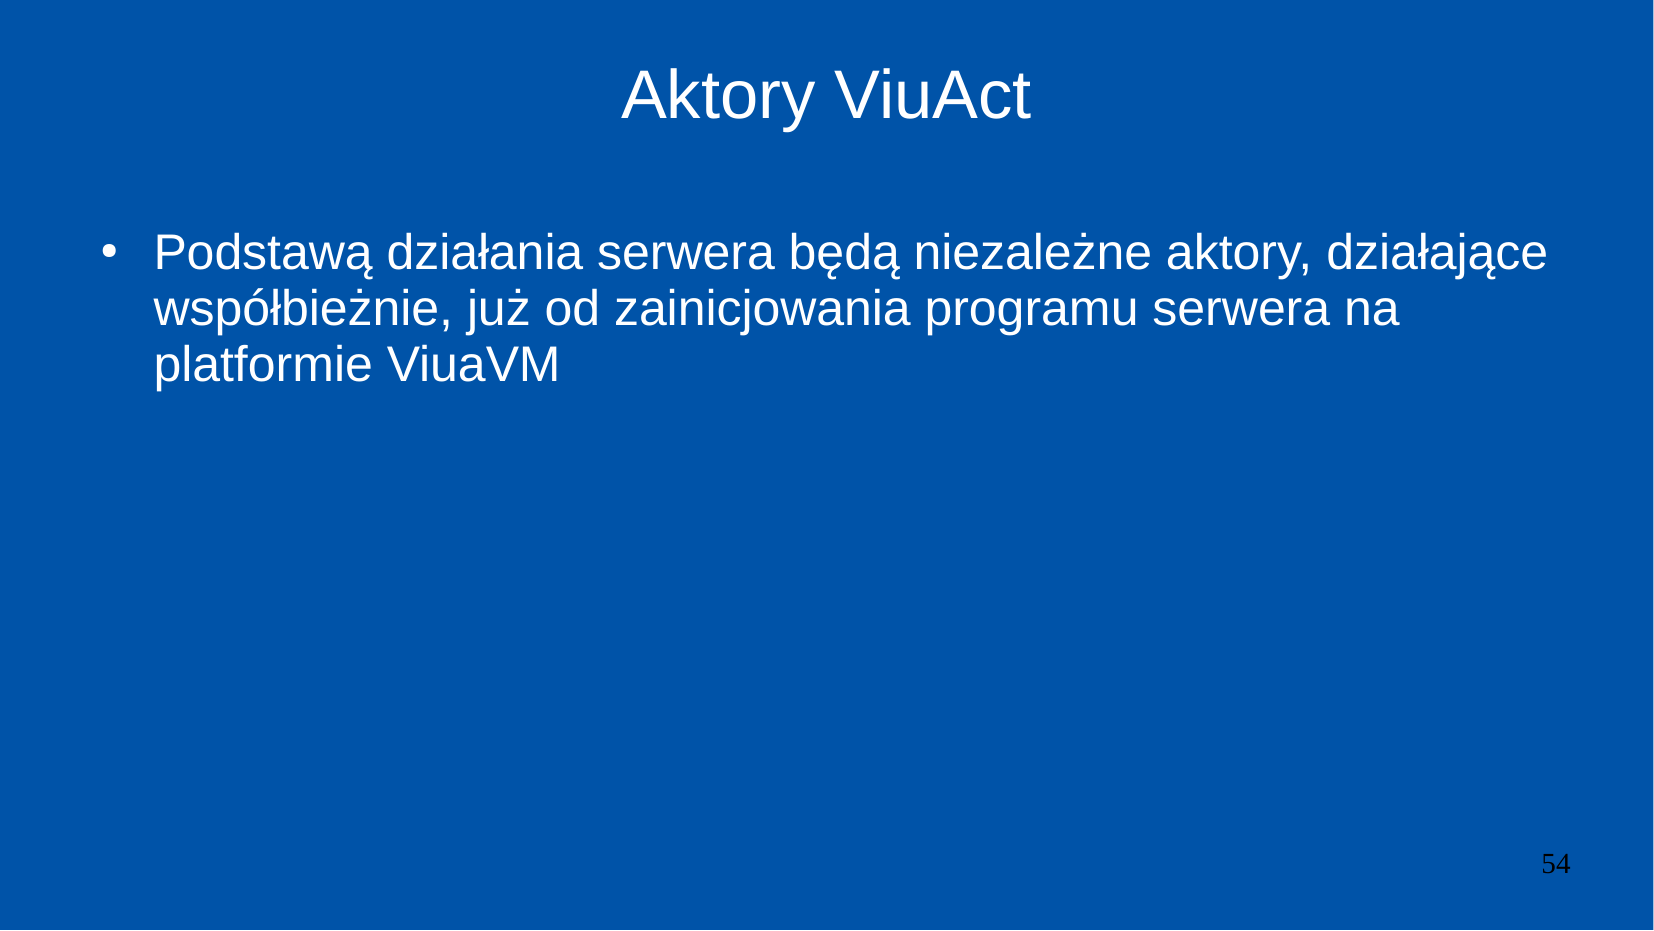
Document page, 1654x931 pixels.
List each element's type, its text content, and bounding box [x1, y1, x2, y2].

list Podstawą działania serwera będą niezależne aktory, działające współbieżnie, już od zainicjowania programu serwera na platformie ViuaVM [82, 224, 1571, 848]
title Aktory ViuAct [389, 35, 1264, 154]
